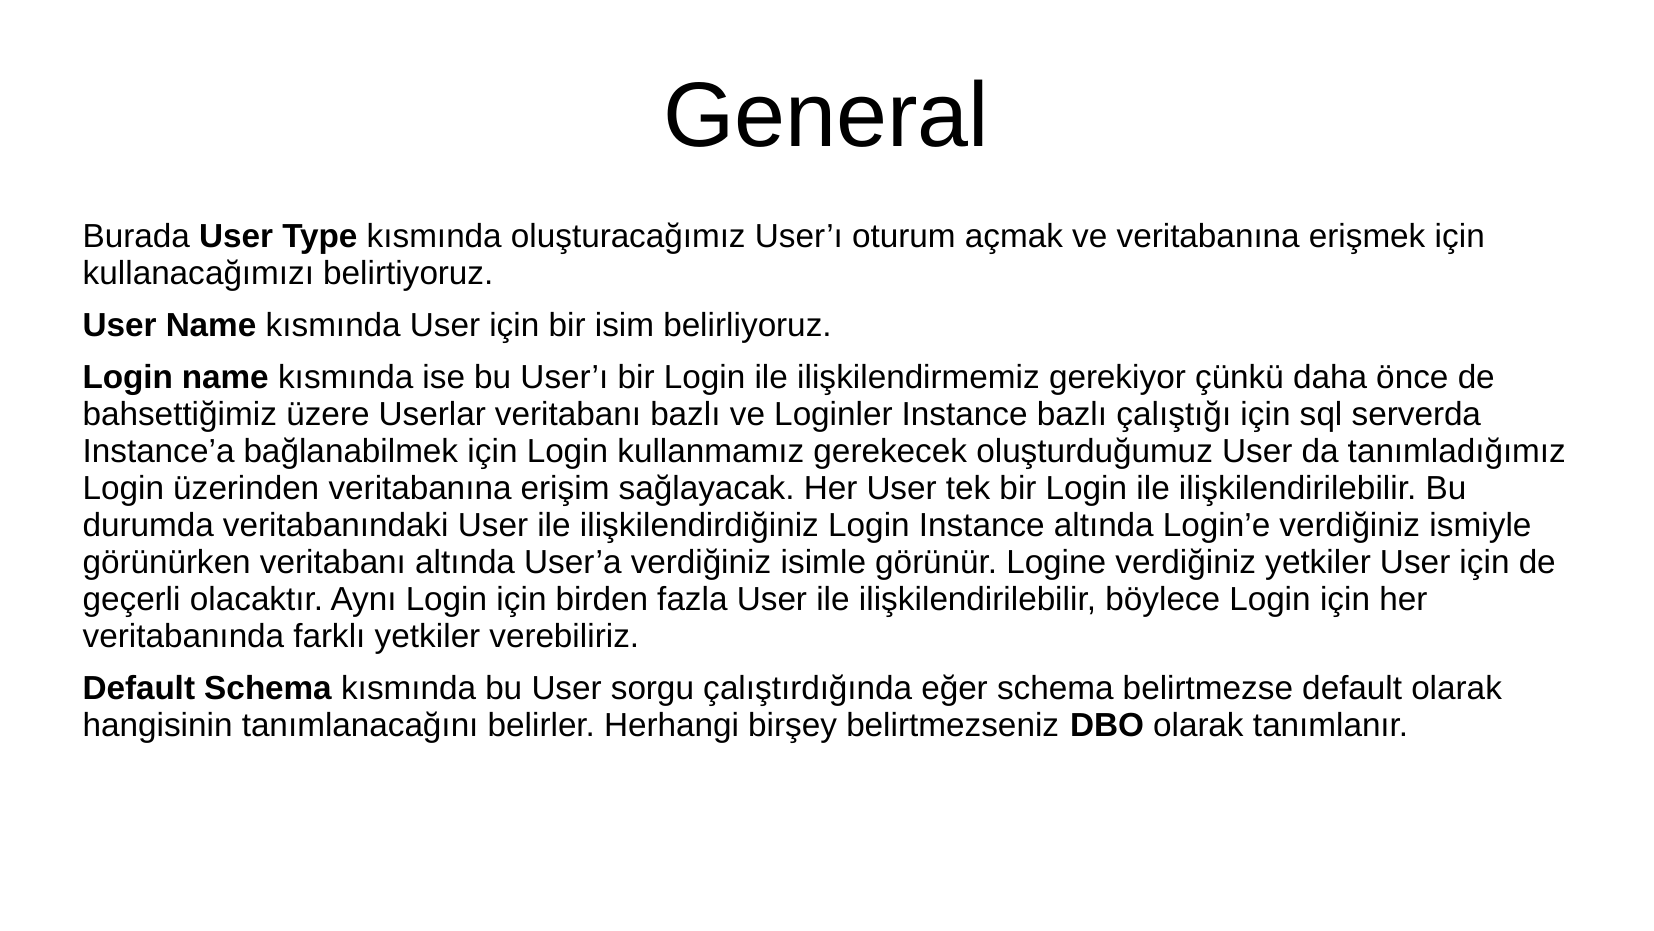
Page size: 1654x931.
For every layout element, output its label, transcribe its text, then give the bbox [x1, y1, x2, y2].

list Burada User Type kısmında oluşturacağımız User’ı oturum açmak ve veritabanına erişmek için kullanacağımızı belirtiyoruz. User Name kısmında User için bir isim belirliyoruz. Login name kısmında ise bu User’ı bir Login ile ilişkilendirmemiz gerekiyor çünkü daha önce de bahsettiğimiz üzere Userlar veritabanı bazlı ve Loginler Instance bazlı çalıştığı için sql serverda Instance’a bağlanabilmek için Login kullanmamız gerekecek oluşturduğumuz User da tanımladığımız Login üzerinden veritabanına erişim sağlayacak. Her User tek bir Login ile ilişkilendirilebilir. Bu durumda veritabanındaki User ile ilişkilendirdiğiniz Login Instance altında Login’e verdiğiniz ismiyle görünürken veritabanı altında User’a verdiğiniz isimle görünür. Logine verdiğiniz yetkiler User için de geçerli olacaktır. Aynı Login için birden fazla User ile ilişkilendirilebilir, böylece Login için her veritabanında farklı yetkiler verebiliriz. Default Schema kısmında bu User sorgu çalıştırdığında eğer schema belirtmezse default olarak hangisinin tanımlanacağını belirler. Herhangi birşey belirtmezseniz DBO olarak tanımlanır. [82, 217, 1571, 758]
title General [82, 37, 1571, 193]
